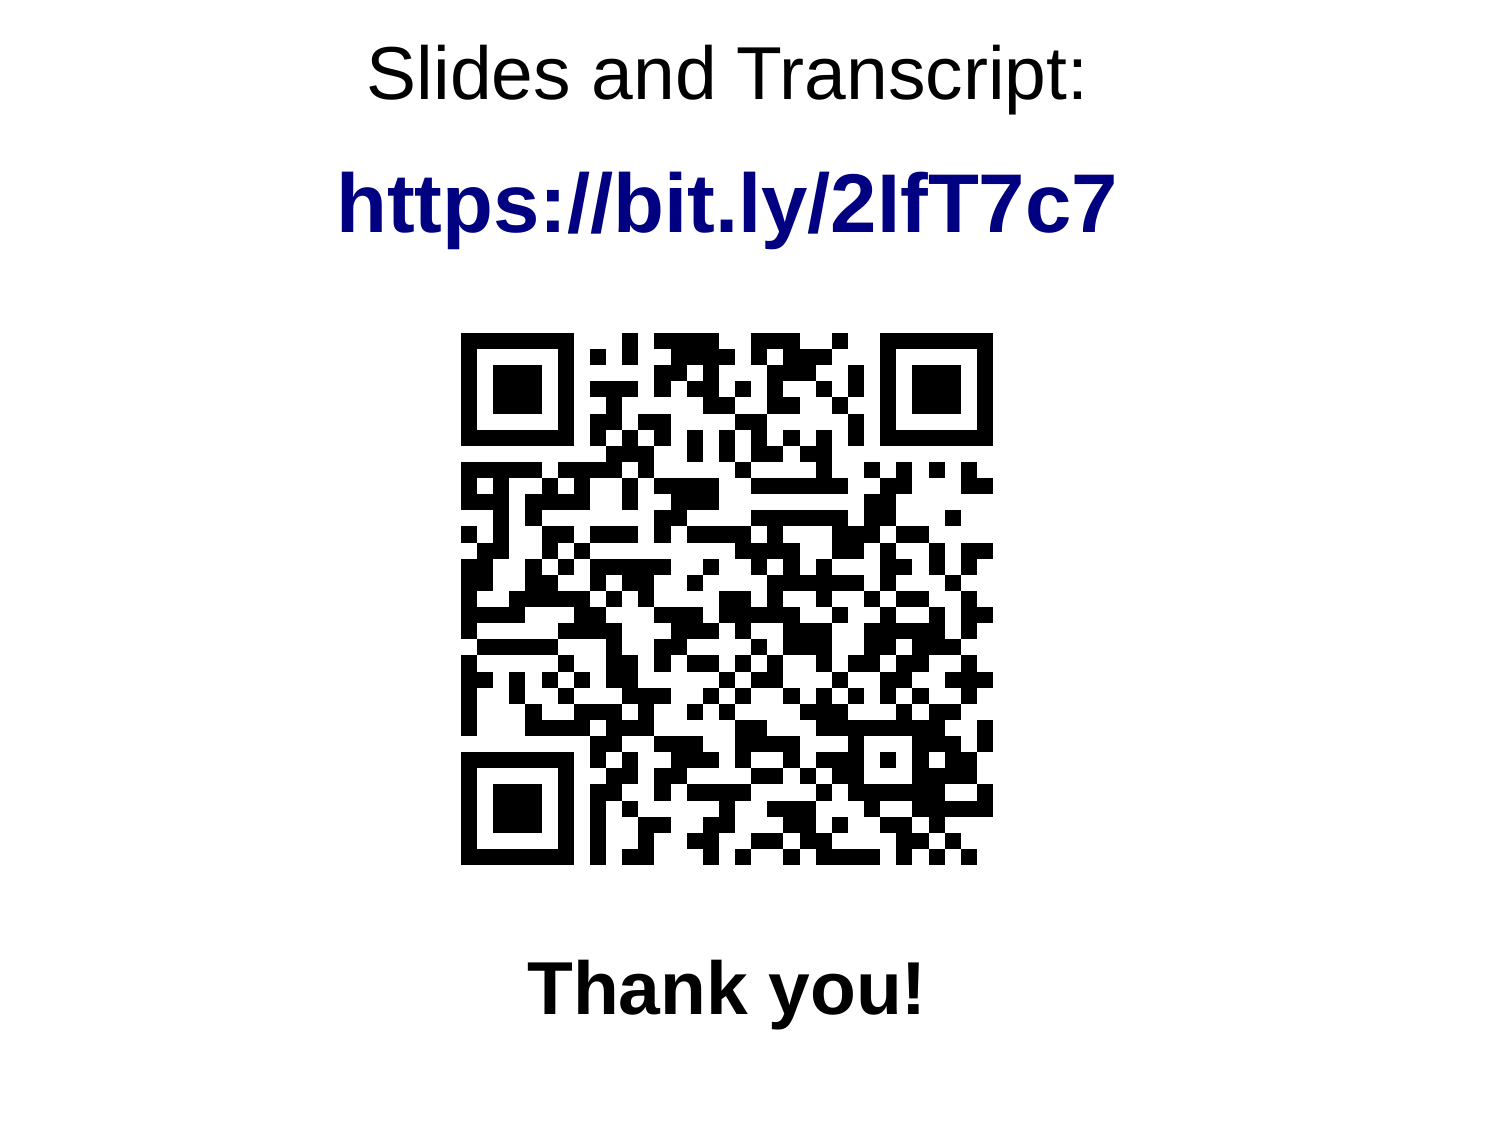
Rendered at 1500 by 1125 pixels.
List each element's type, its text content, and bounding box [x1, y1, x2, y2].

text_box https://bit.ly/2IfT7c7 [255, 149, 1201, 271]
picture [397, 269, 1058, 931]
text_box Slides and Transcript: [302, 29, 1153, 123]
text_box Thank you! [512, 938, 943, 1038]
